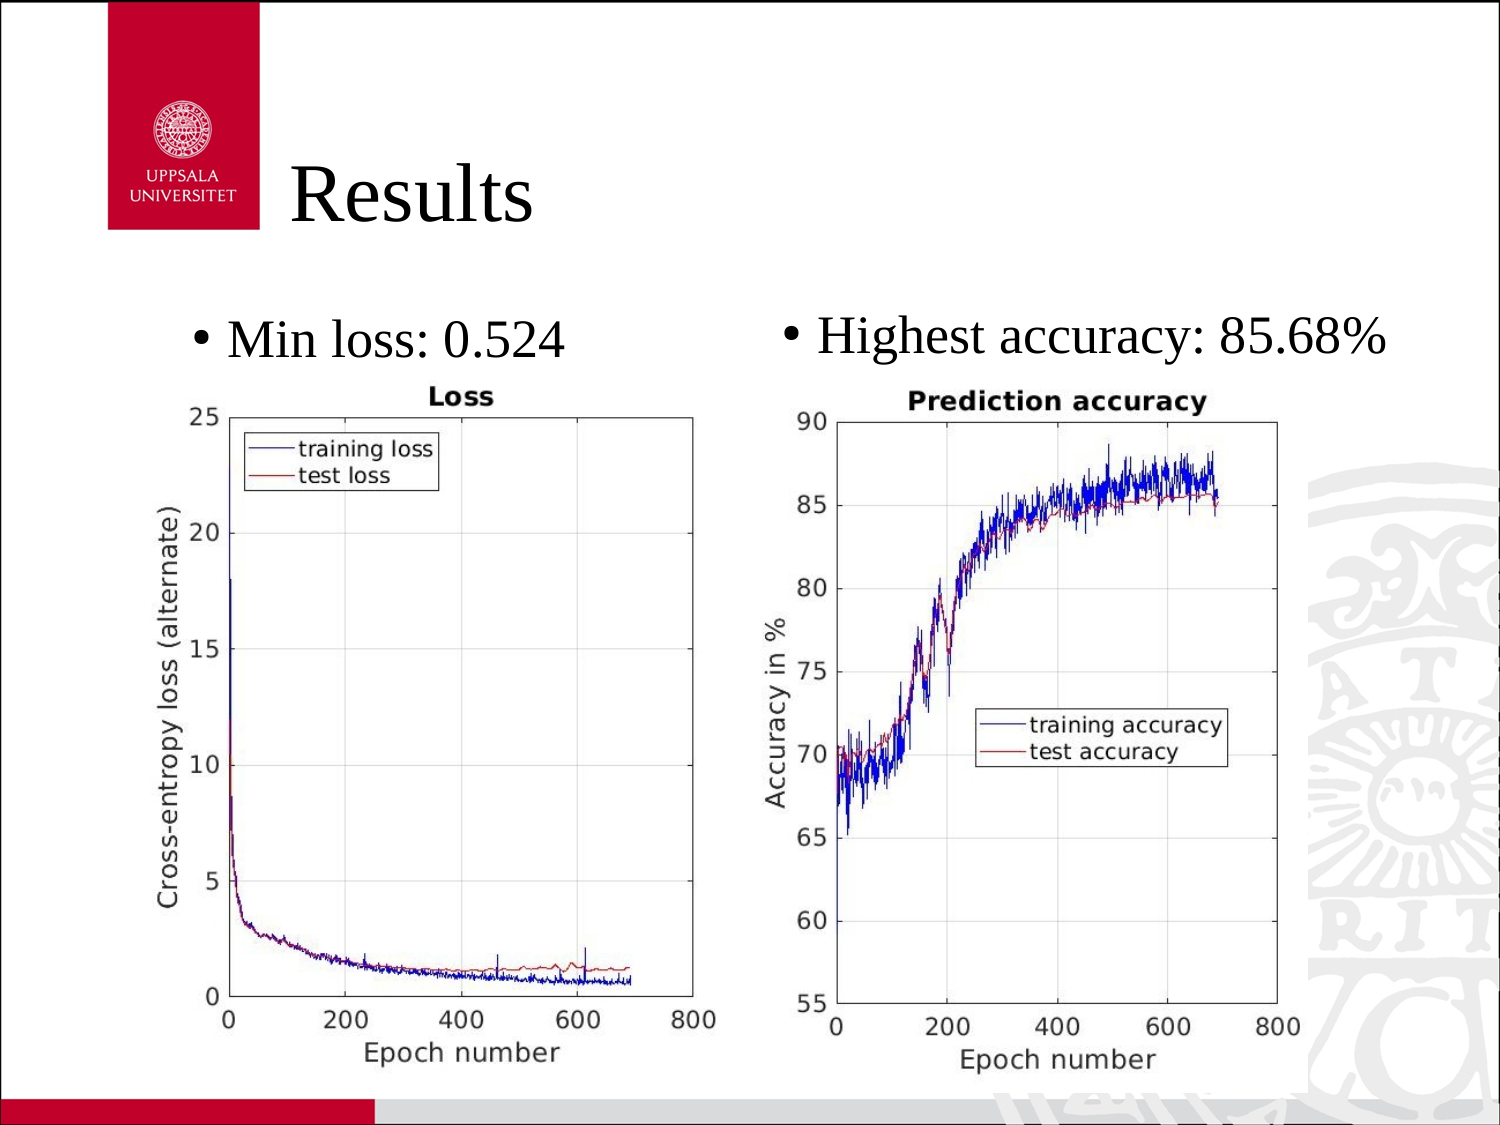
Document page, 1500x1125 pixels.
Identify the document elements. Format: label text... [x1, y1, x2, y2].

title Results [289, 99, 1436, 288]
text_box Min loss: 0.524 [177, 301, 597, 377]
picture [0, 0, 1500, 1125]
text_box Highest accuracy: 85.68% [767, 297, 1420, 373]
